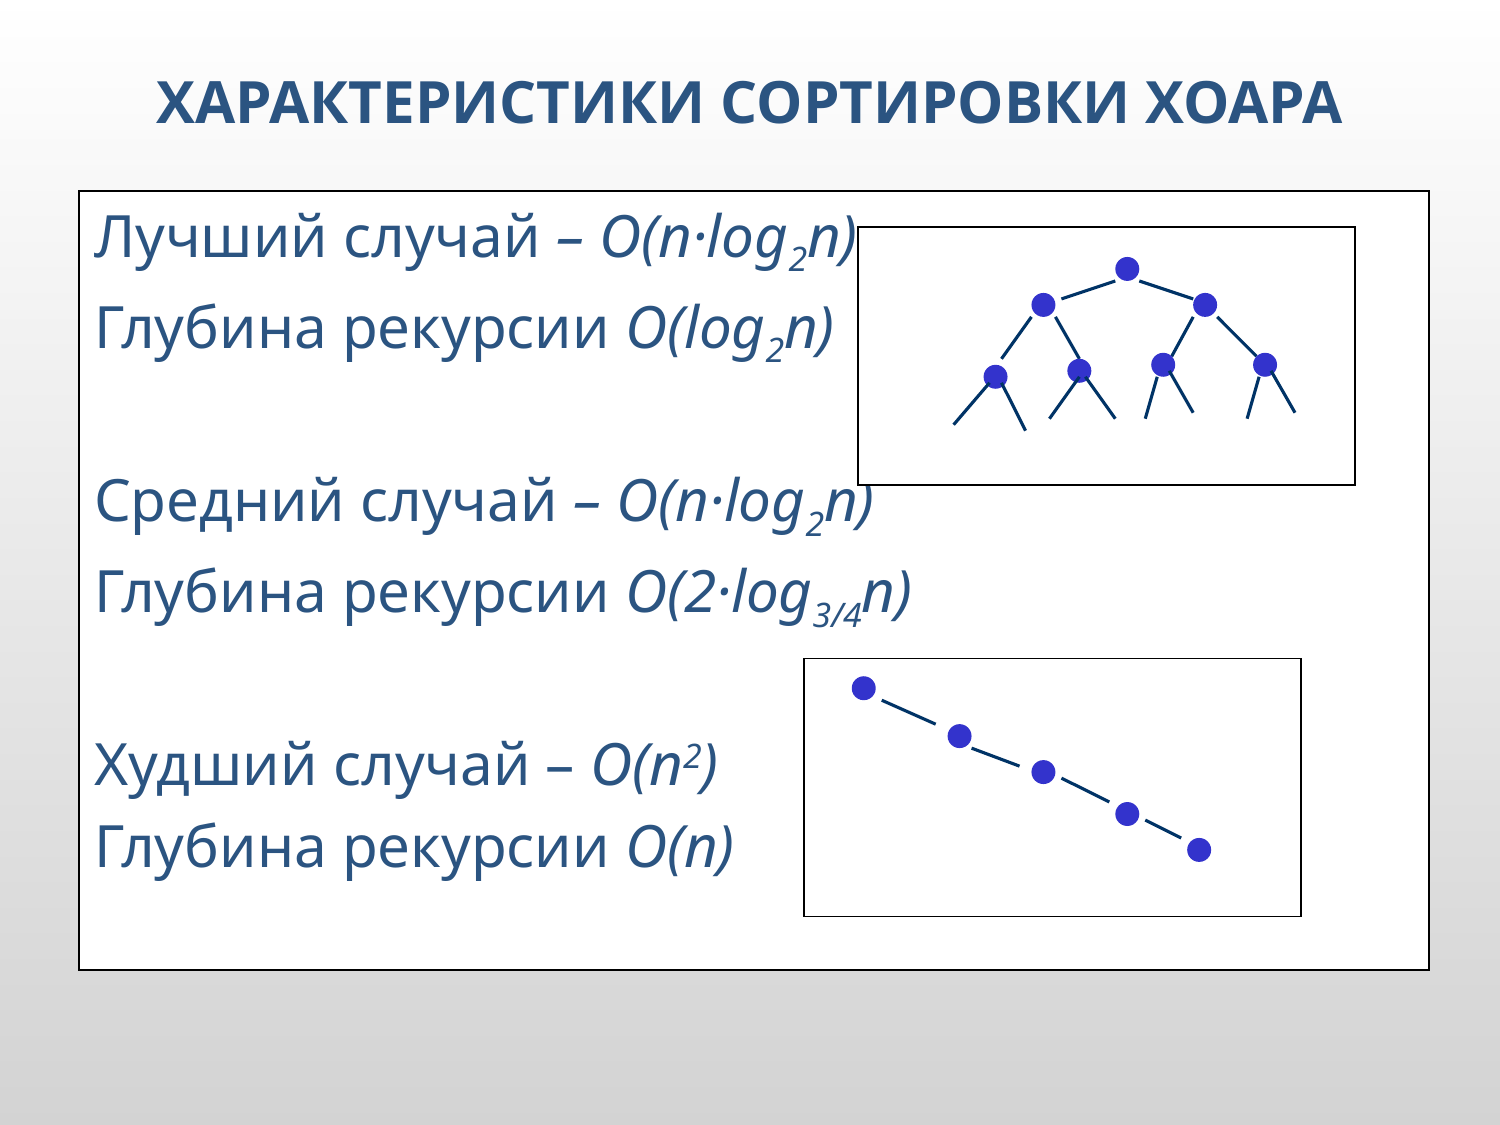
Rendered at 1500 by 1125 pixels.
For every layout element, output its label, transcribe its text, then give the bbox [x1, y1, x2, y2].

text_box [857, 227, 1355, 486]
list Лучший случай – O(n·log2n) Глубина рекурсии O(log2n) Средний случай – O(n·log2n) Глубина рекурсии O(2·log3/4n) Худший случай – O(n2) Глубина рекурсии O(n) [79, 191, 1430, 970]
title ХАРАКТЕРИСТИКИ СОРТИРОВКИ ХОАРА [75, 62, 1425, 138]
text_box [803, 658, 1301, 917]
